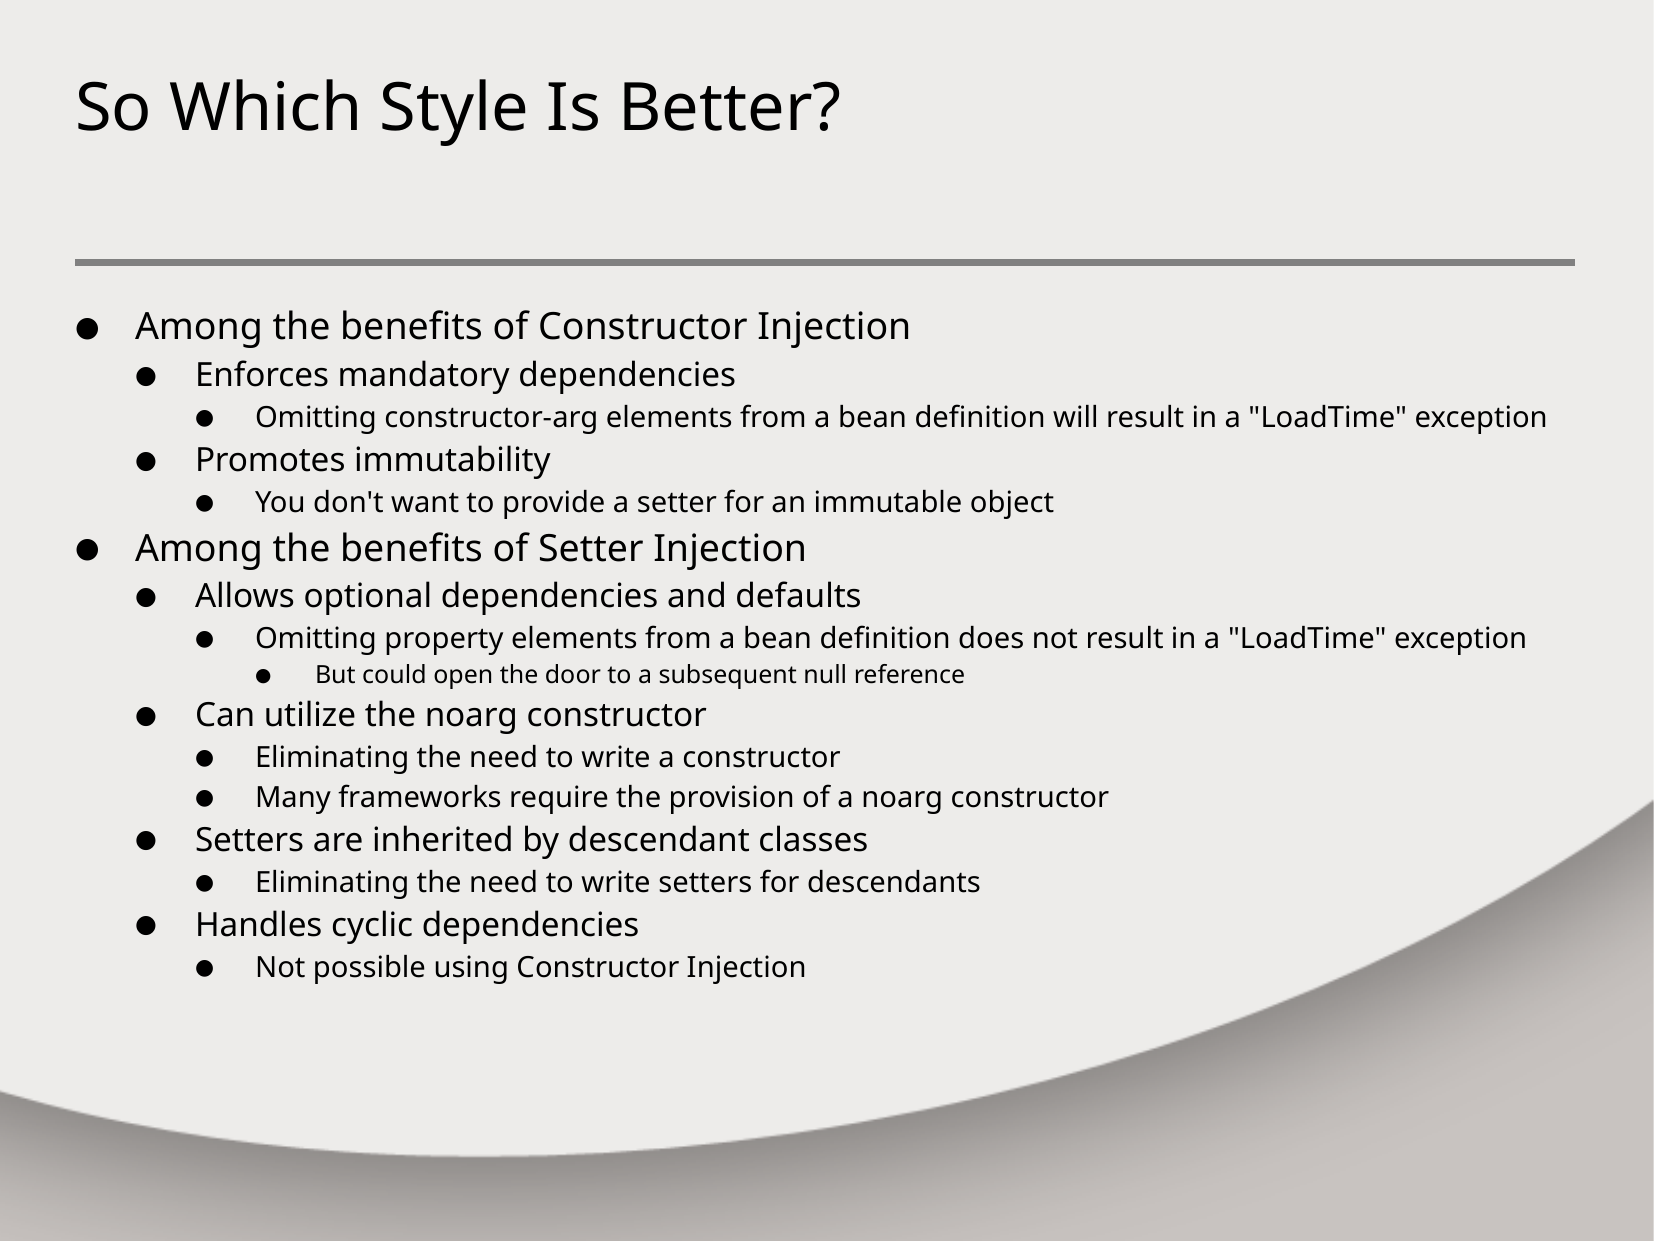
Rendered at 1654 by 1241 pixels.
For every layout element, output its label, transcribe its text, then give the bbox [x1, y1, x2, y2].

list Among the benefits of Constructor Injection Enforces mandatory dependencies Omitting constructor-arg elements from a bean definition will result in a "LoadTime" exception Promotes immutability You don't want to provide a setter for an immutable object Among the benefits of Setter Injection Allows optional dependencies and defaults Omitting property elements from a bean definition does not result in a "LoadTime" exception But could open the door to a subsequent null reference Can utilize the noarg constructor Eliminating the need to write a constructor Many frameworks require the provision of a noarg constructor Setters are inherited by descendant classes Eliminating the need to write setters for descendants Handles cyclic dependencies Not possible using Constructor Injection [75, 300, 1576, 1163]
picture [0, 0, 1654, 1241]
title So Which Style Is Better? [75, 75, 1576, 226]
